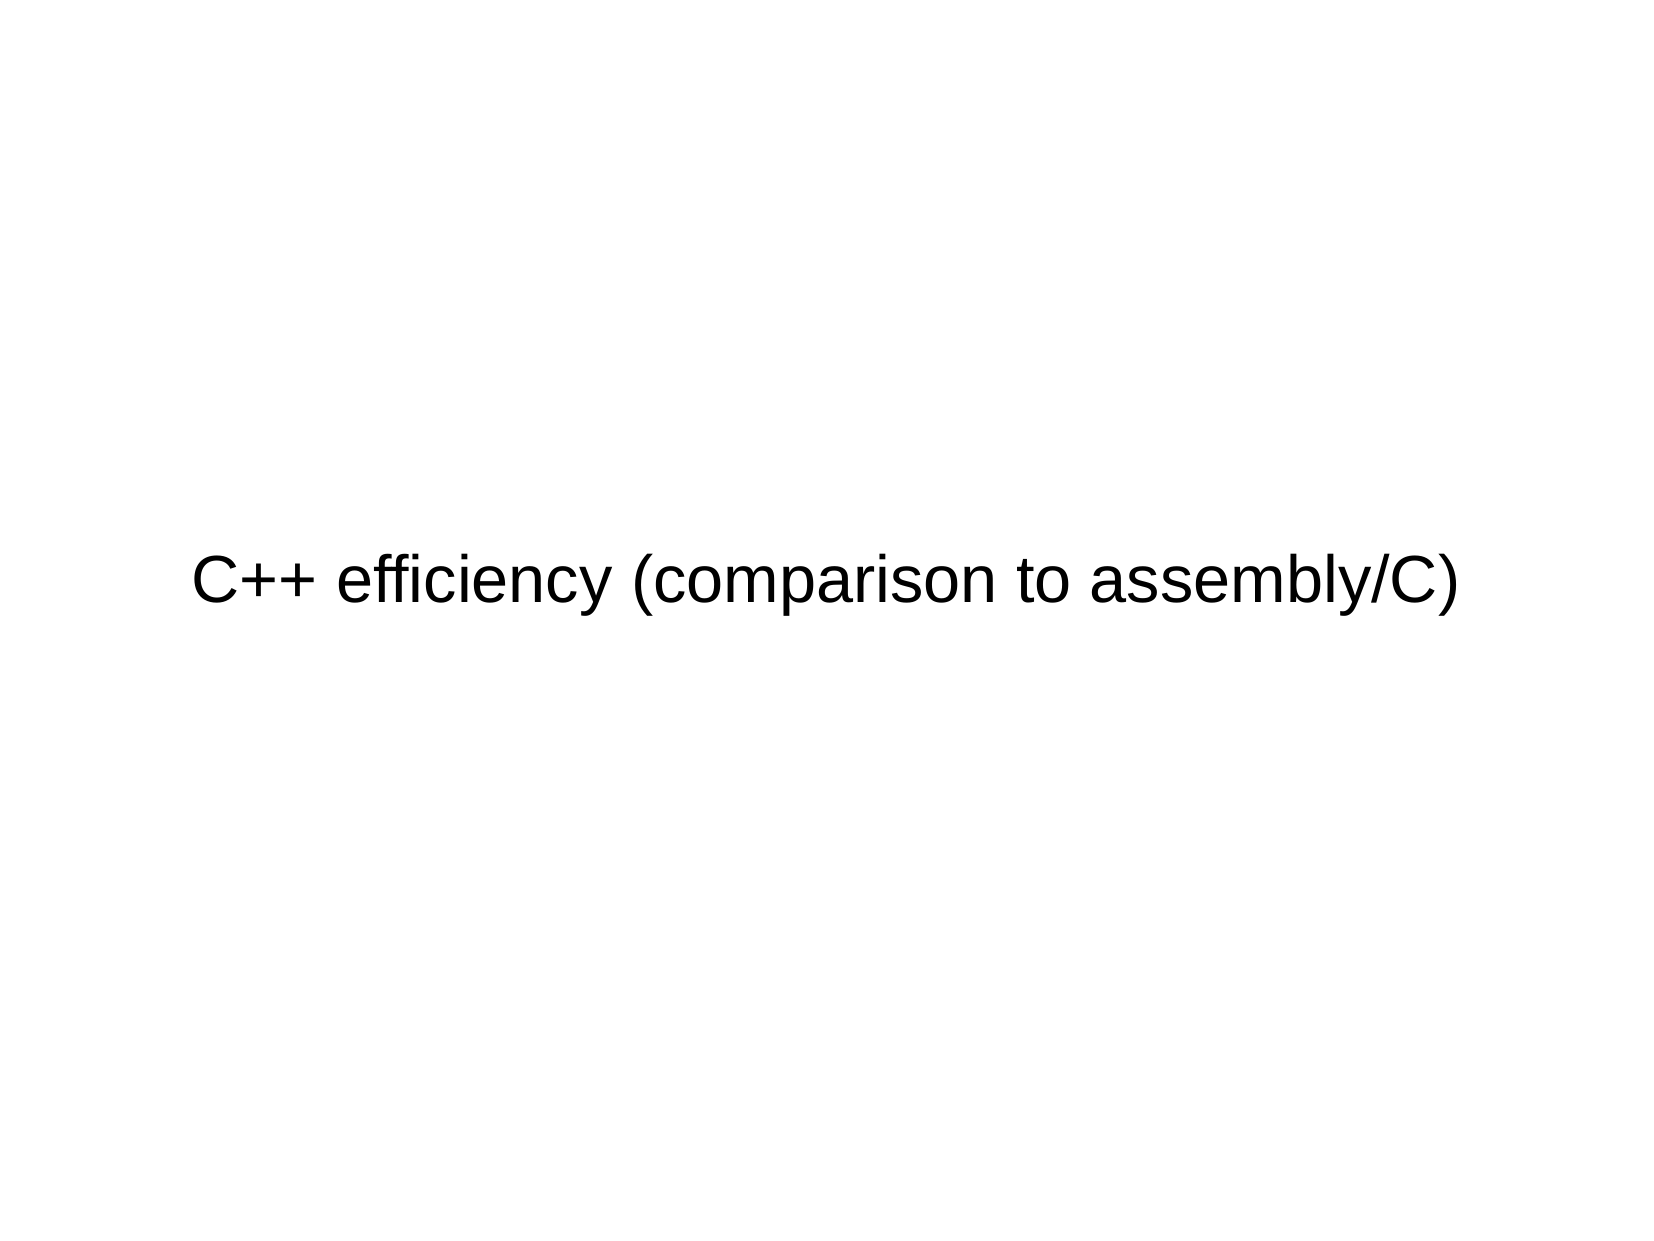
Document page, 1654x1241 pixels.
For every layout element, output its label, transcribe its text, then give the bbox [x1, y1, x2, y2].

subtitle C++ efficiency (comparison to assembly/C) [82, 49, 1571, 1109]
